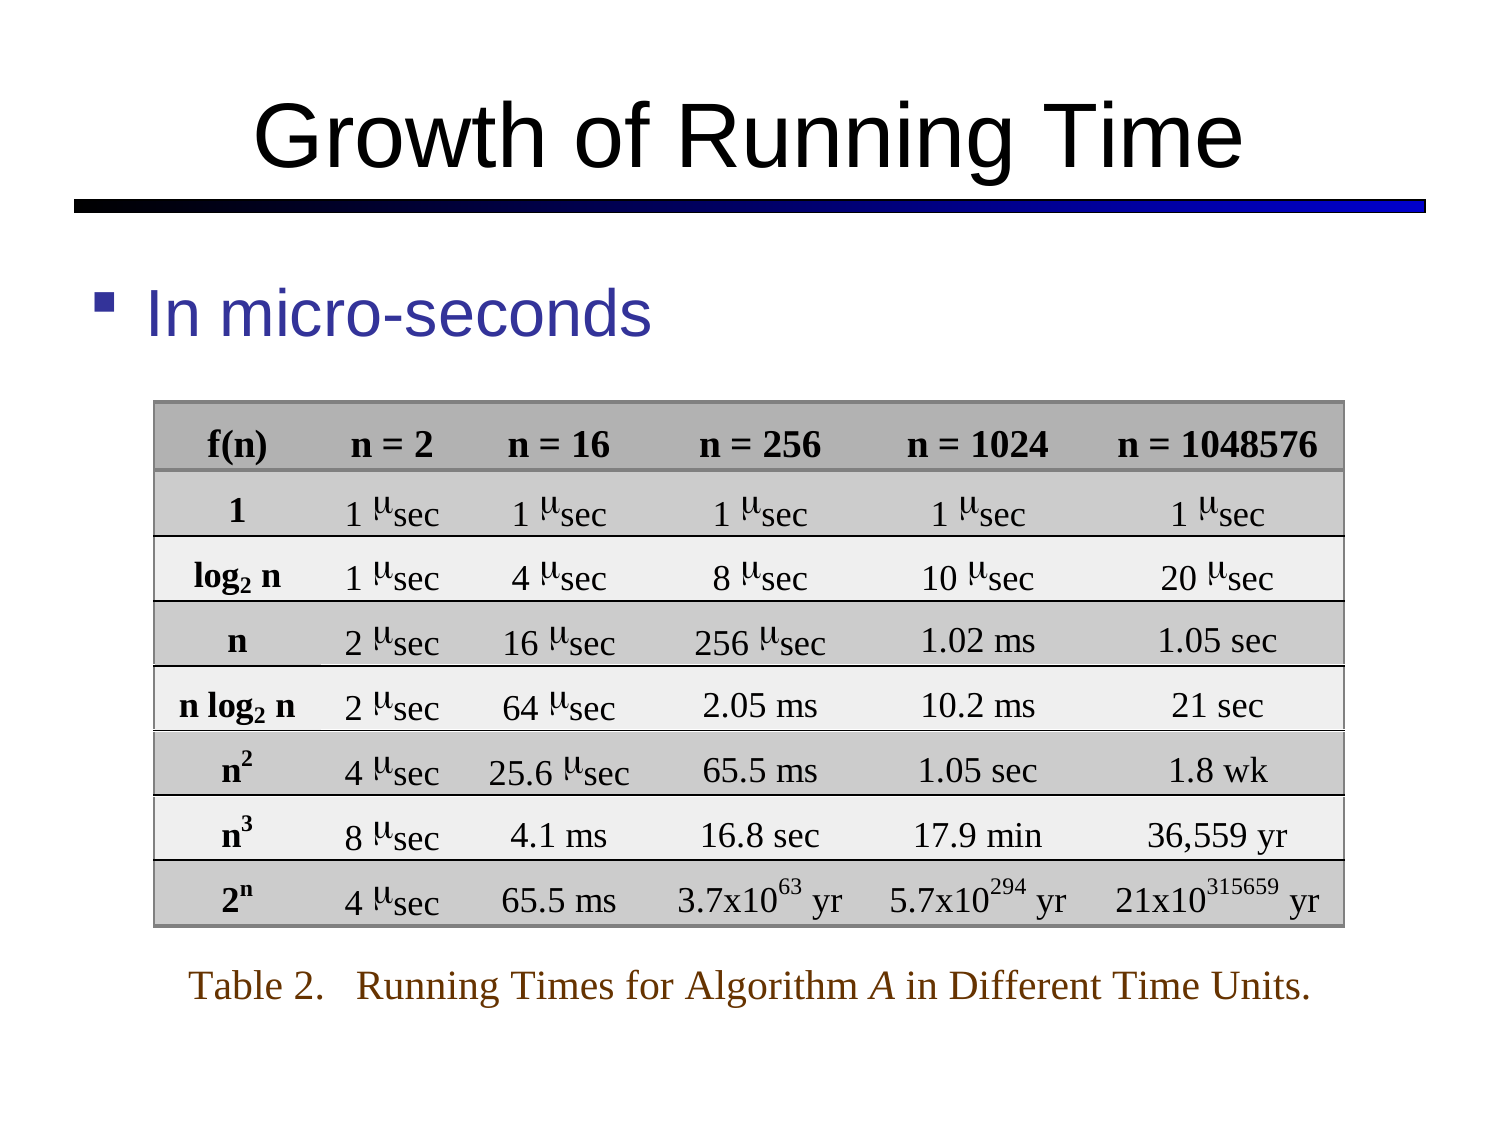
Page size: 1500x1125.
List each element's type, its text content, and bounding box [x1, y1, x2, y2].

chart [112, 399, 1363, 963]
text_box Table 2. Running Times for Algorithm A in Different Time Units. [112, 950, 1388, 1016]
text_box In micro-seconds [75, 262, 1426, 1005]
text_box Growth of Running Time [75, 37, 1426, 225]
